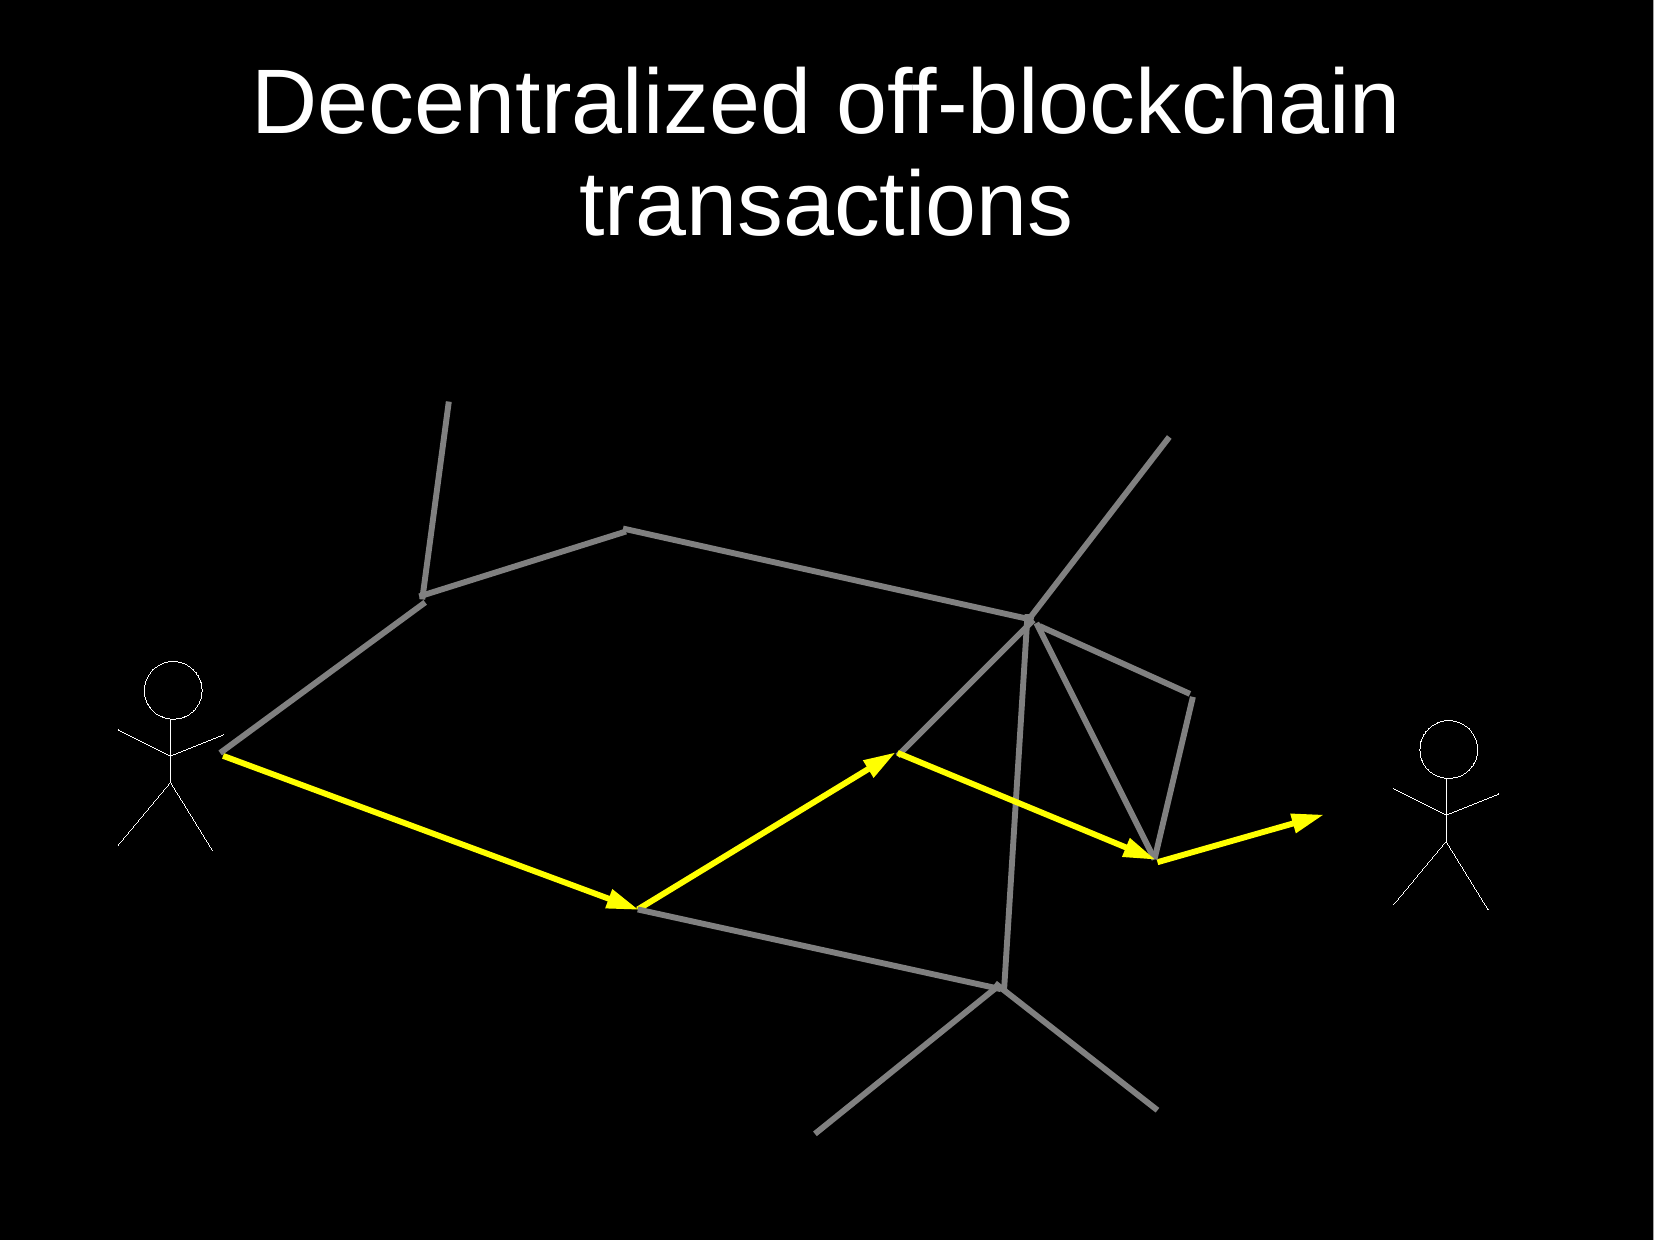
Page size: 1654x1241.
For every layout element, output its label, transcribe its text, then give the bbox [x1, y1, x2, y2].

title Decentralized off-blockchain transactions [82, 49, 1571, 257]
